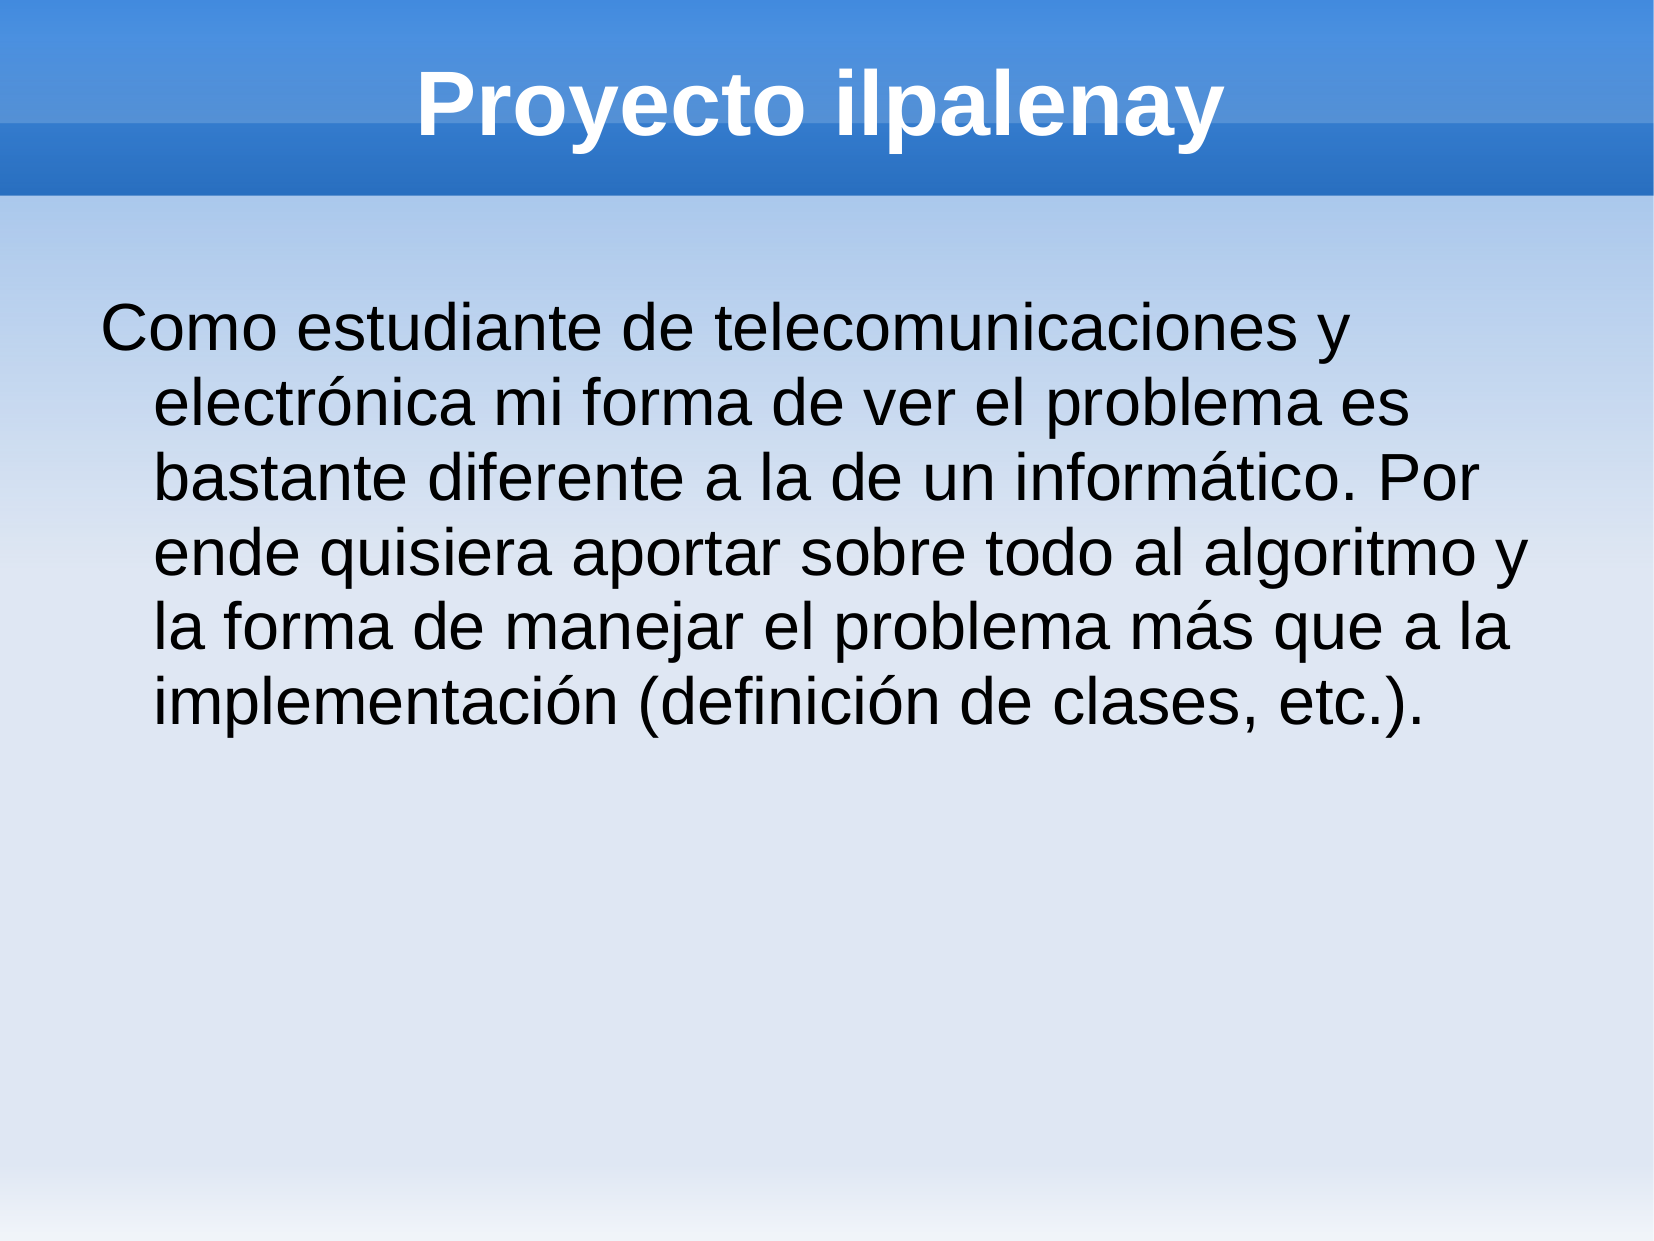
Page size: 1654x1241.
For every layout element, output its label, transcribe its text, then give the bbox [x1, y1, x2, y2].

list Como estudiante de telecomunicaciones y electrónica mi forma de ver el problema es bastante diferente a la de un informático. Por ende quisiera aportar sobre todo al algoritmo y la forma de manejar el problema más que a la implementación (definición de clases, etc.). [82, 290, 1571, 1109]
title Proyecto ilpalenay [76, 0, 1565, 208]
picture [0, 0, 1654, 1241]
